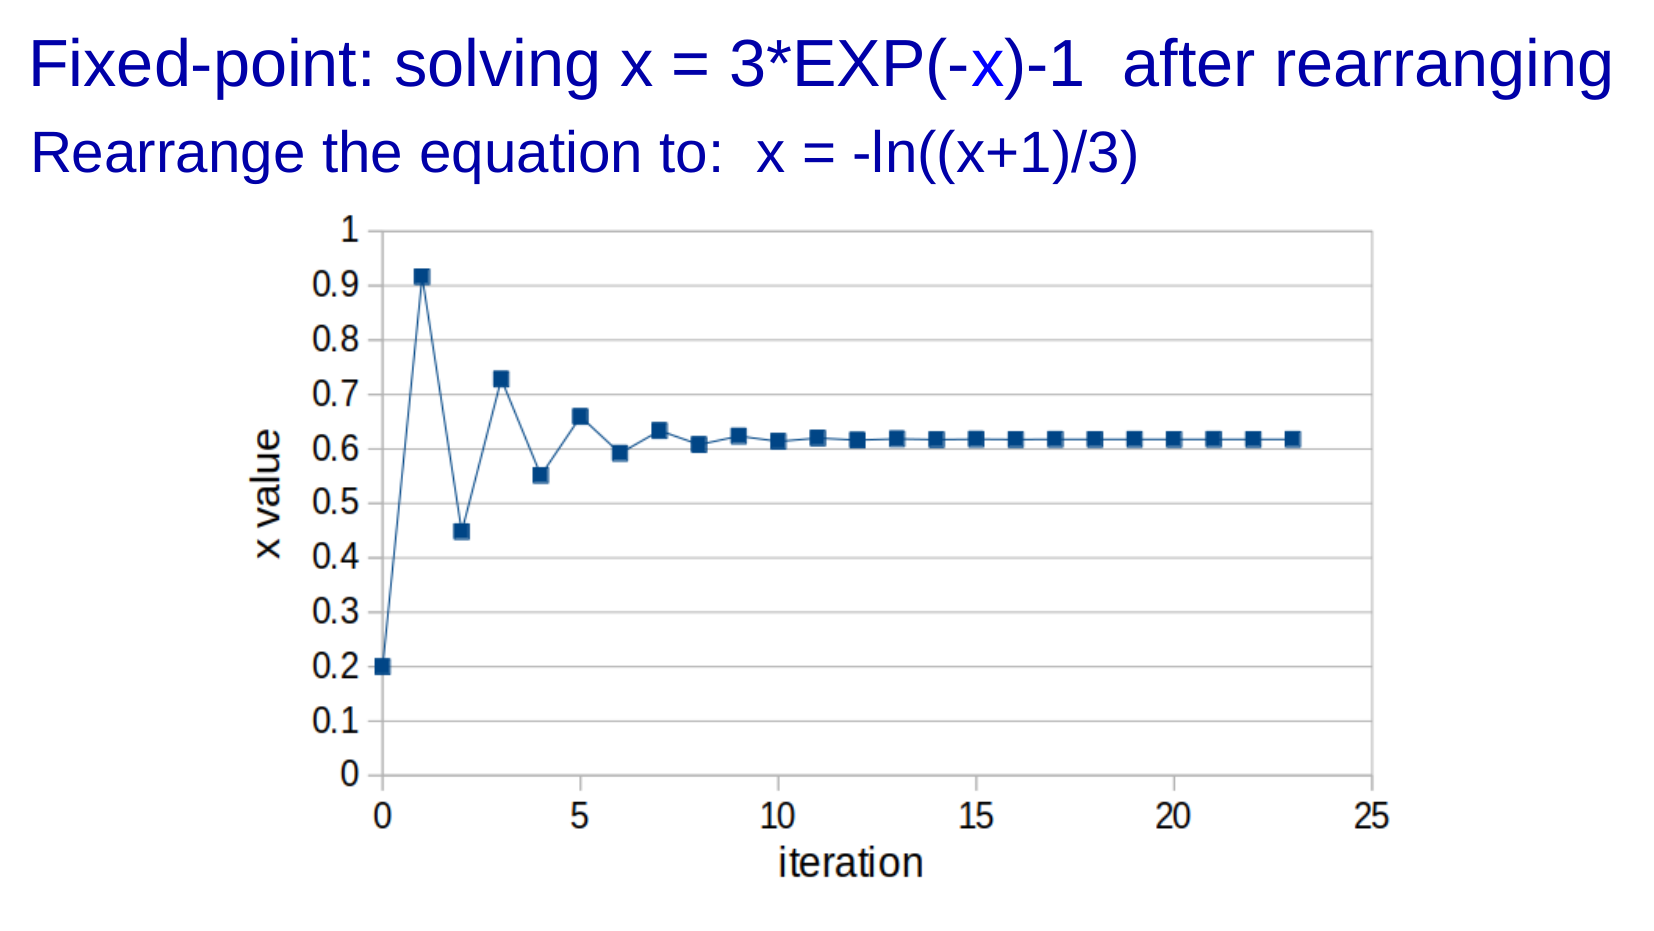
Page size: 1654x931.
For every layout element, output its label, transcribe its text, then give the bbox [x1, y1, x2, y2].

list Rearrange the equation to: x = -ln((x+1)/3) [30, 120, 1645, 916]
title Fixed-point: solving x = 3*EXP(-x)-1 after rearranging [28, 21, 1626, 106]
picture [231, 203, 1396, 886]
